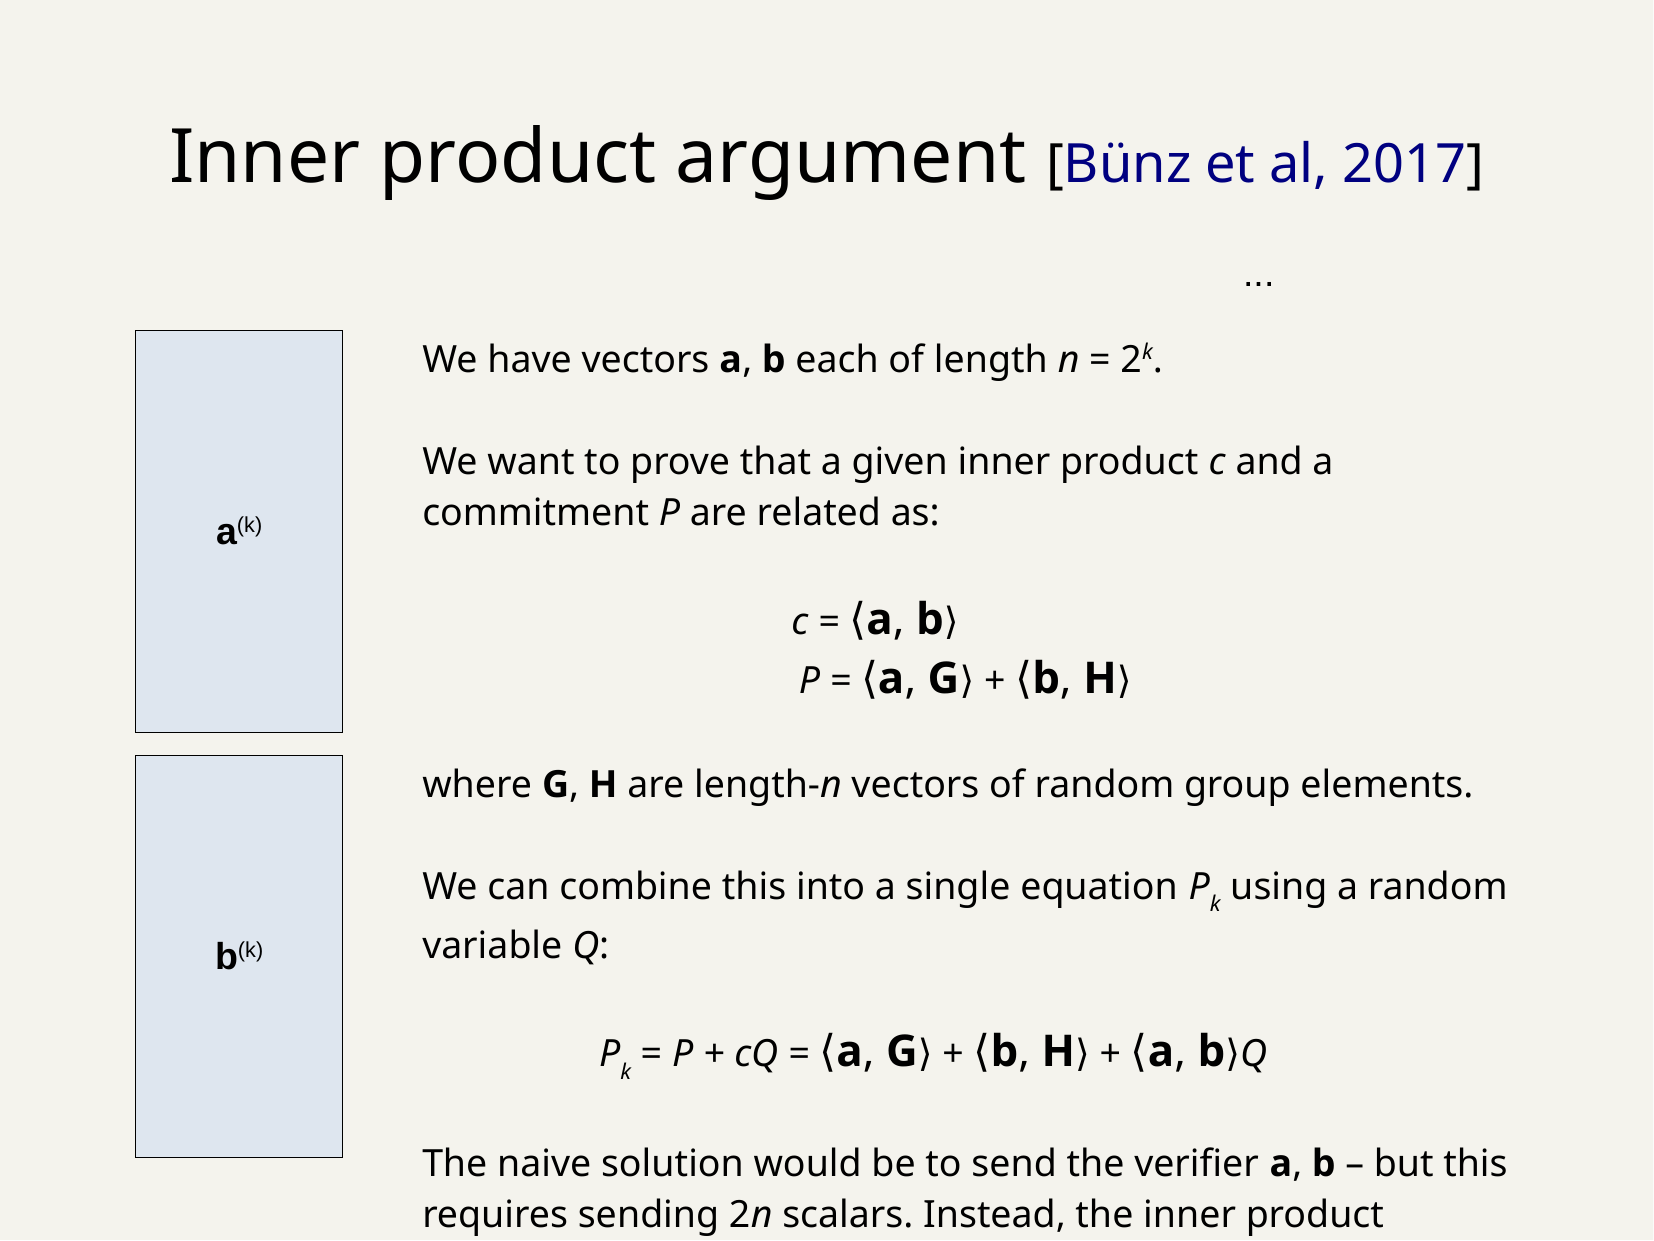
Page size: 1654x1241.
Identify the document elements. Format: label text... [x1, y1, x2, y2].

text_box b(k) [135, 755, 343, 1158]
text_box a(k) [135, 330, 343, 733]
text_box We have vectors a, b each of length n = 2k. We want to prove that a given inner product c and a commitment P are related as: c = ⟨a, b⟩ P = ⟨a, G⟩ + ⟨b, H⟩ where G, H are length-n vectors of random group elements. We can combine this into a single equation Pk using a random variable Q: Pk = P + cQ = ⟨a, G⟩ + ⟨b, H⟩ + ⟨a, b⟩Q The naive solution would be to send the verifier a, b – but this requires sending 2n scalars. Instead, the inner product argument uses O(log(n)) = O(k) communication cost. [407, 324, 1571, 1169]
text_box ... [1228, 244, 1290, 302]
title Inner product argument [Bünz et al, 2017] [82, 49, 1571, 257]
